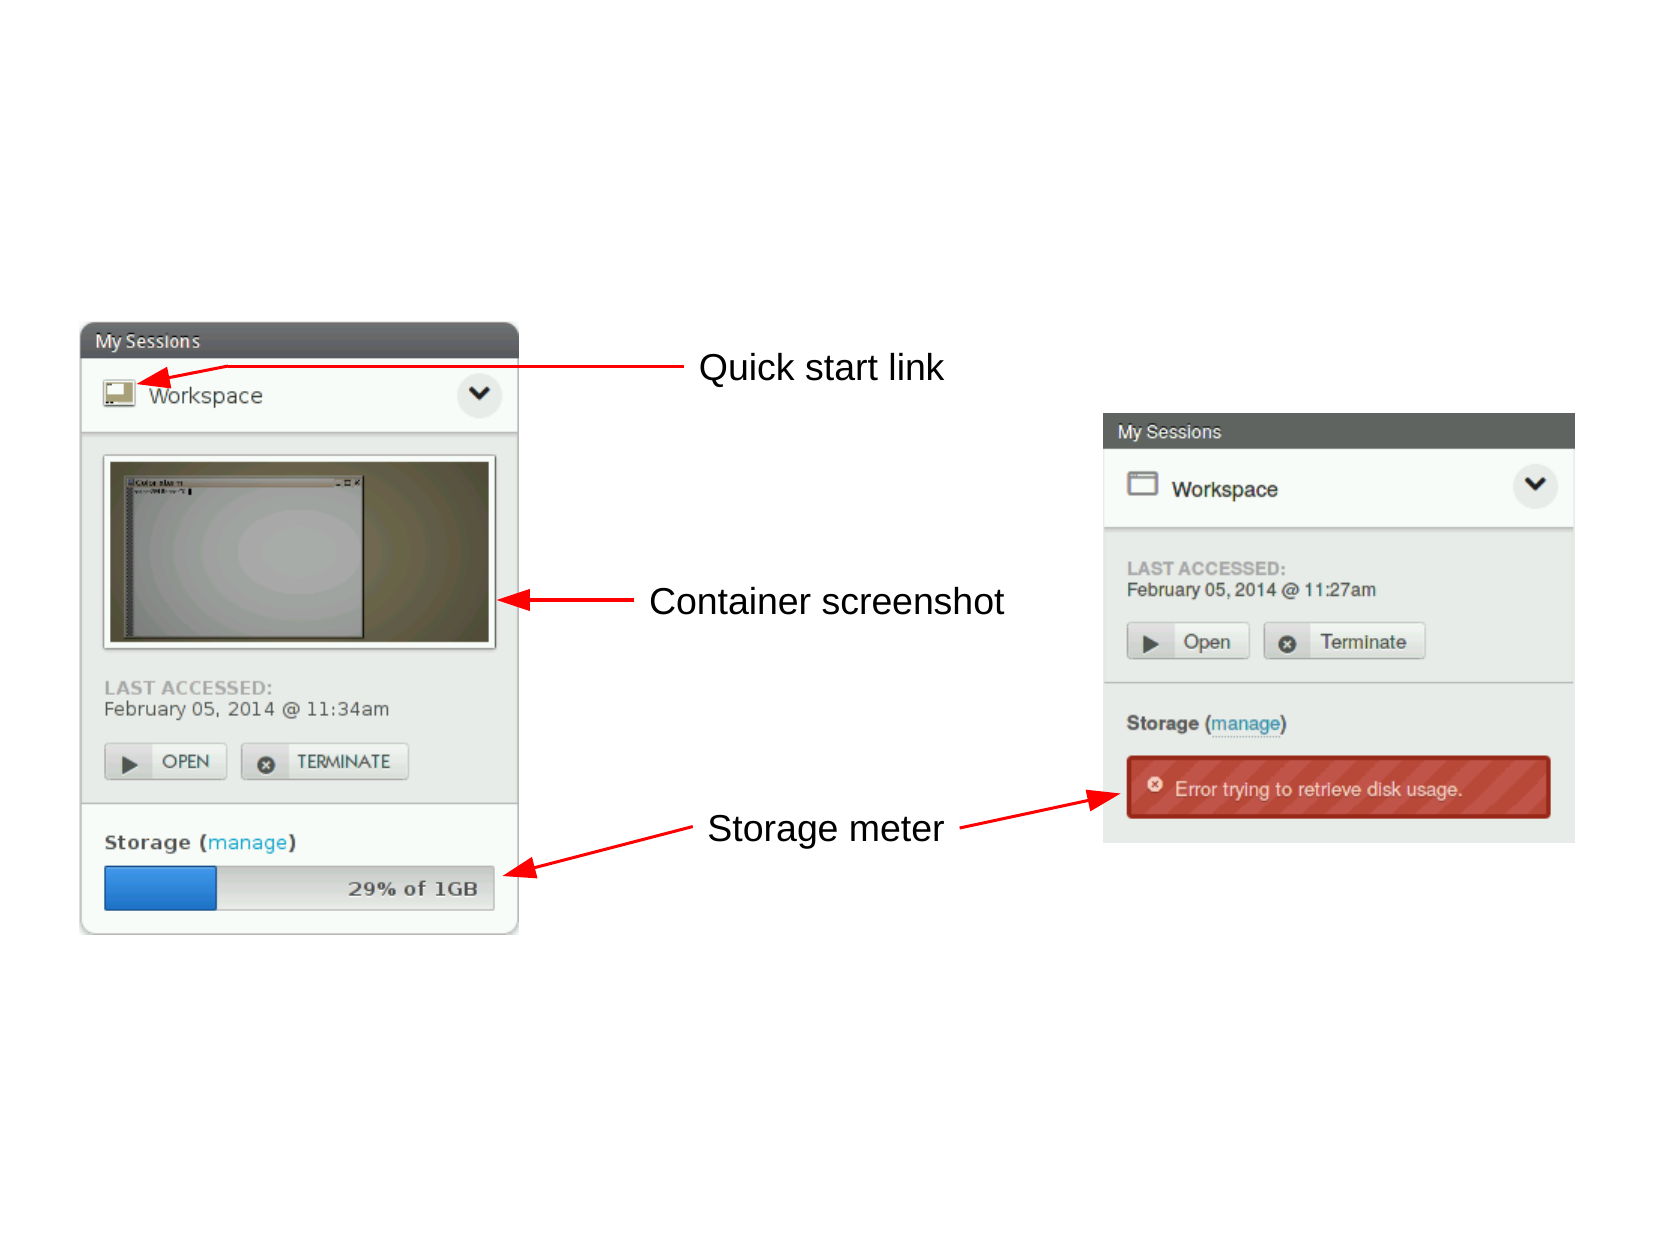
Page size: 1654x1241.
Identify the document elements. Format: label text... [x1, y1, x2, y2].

picture [1103, 413, 1575, 843]
text_box Quick start link [684, 339, 960, 397]
text_box Storage meter [692, 799, 960, 857]
text_box Container screenshot [634, 572, 1020, 630]
picture [79, 321, 519, 935]
